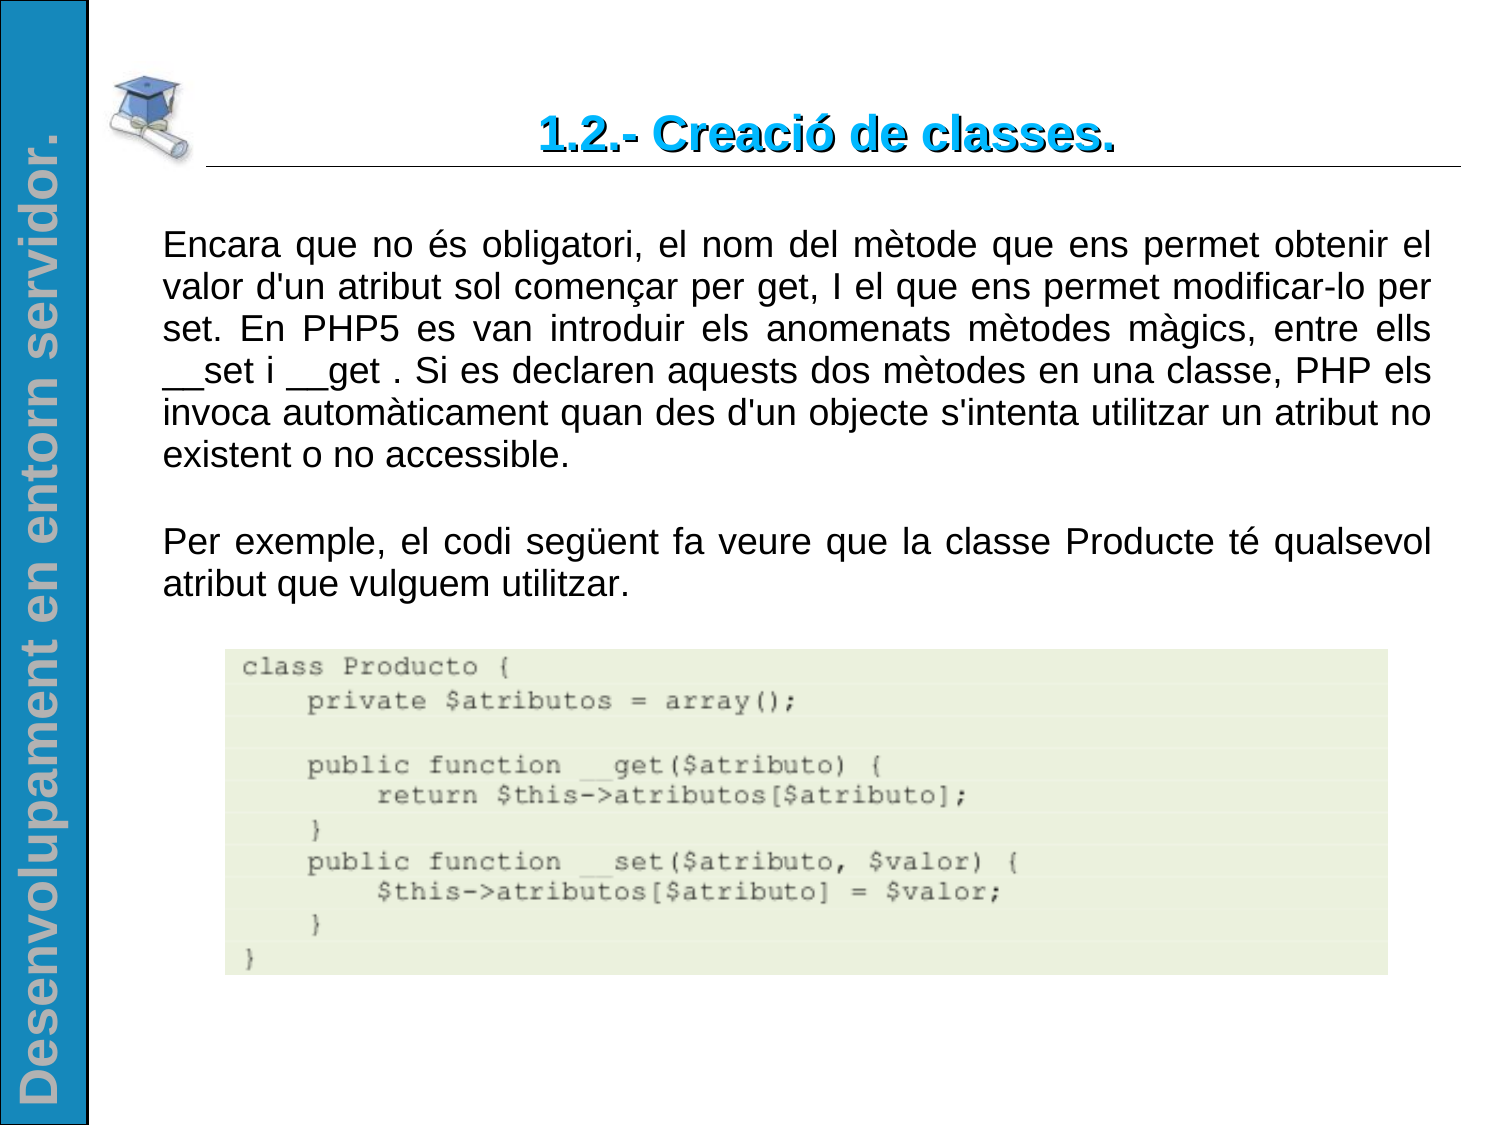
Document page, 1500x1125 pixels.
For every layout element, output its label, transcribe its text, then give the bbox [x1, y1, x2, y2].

title 1.2.- Creació de classes. [206, 88, 1447, 178]
picture [93, 61, 206, 174]
picture [225, 649, 1388, 975]
text_box Encara que no és obligatori, el nom del mètode que ens permet obtenir el valor d'un atribut sol començar per get, I el que ens permet modificar-lo per set. En PHP5 es van introduir els anomenats mètodes màgics, entre ells __set i __get . Si es declaren aquests dos mètodes en una classe, PHP els invoca automàticament quan des d'un objecte s'intenta utilitzar un atribut no existent o no accessible. Per exemple, el codi següent fa veure que la classe Producte té qualsevol atribut que vulguem utilitzar. [147, 215, 1447, 613]
